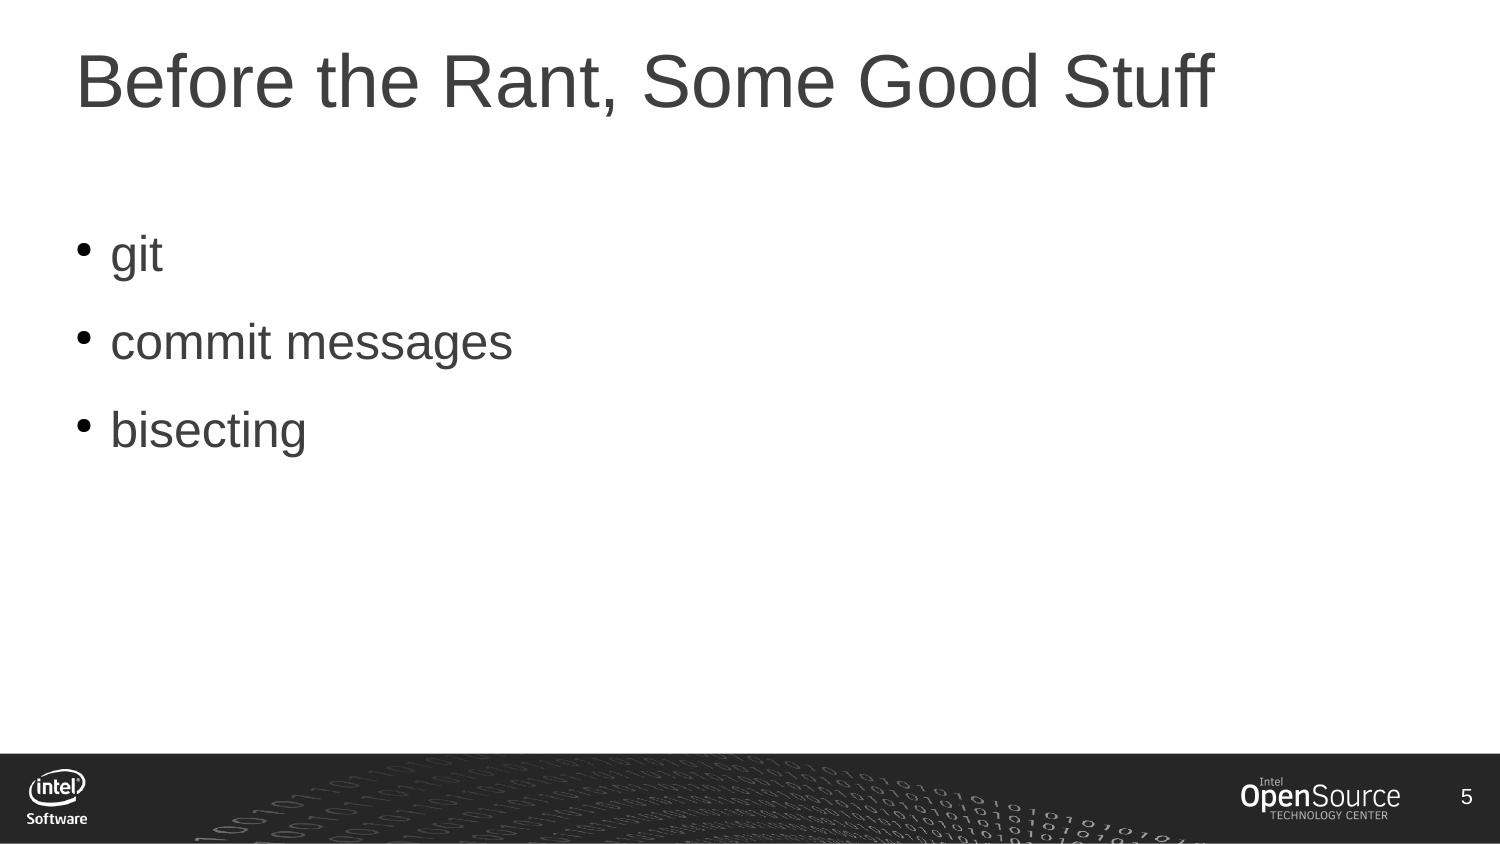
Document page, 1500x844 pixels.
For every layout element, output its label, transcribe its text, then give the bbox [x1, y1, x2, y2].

picture [1220, 757, 1418, 839]
picture [27, 753, 87, 844]
list git commit messages bisecting [75, 212, 1425, 674]
title Before the Rant, Some Good Stuff [75, 32, 1425, 185]
